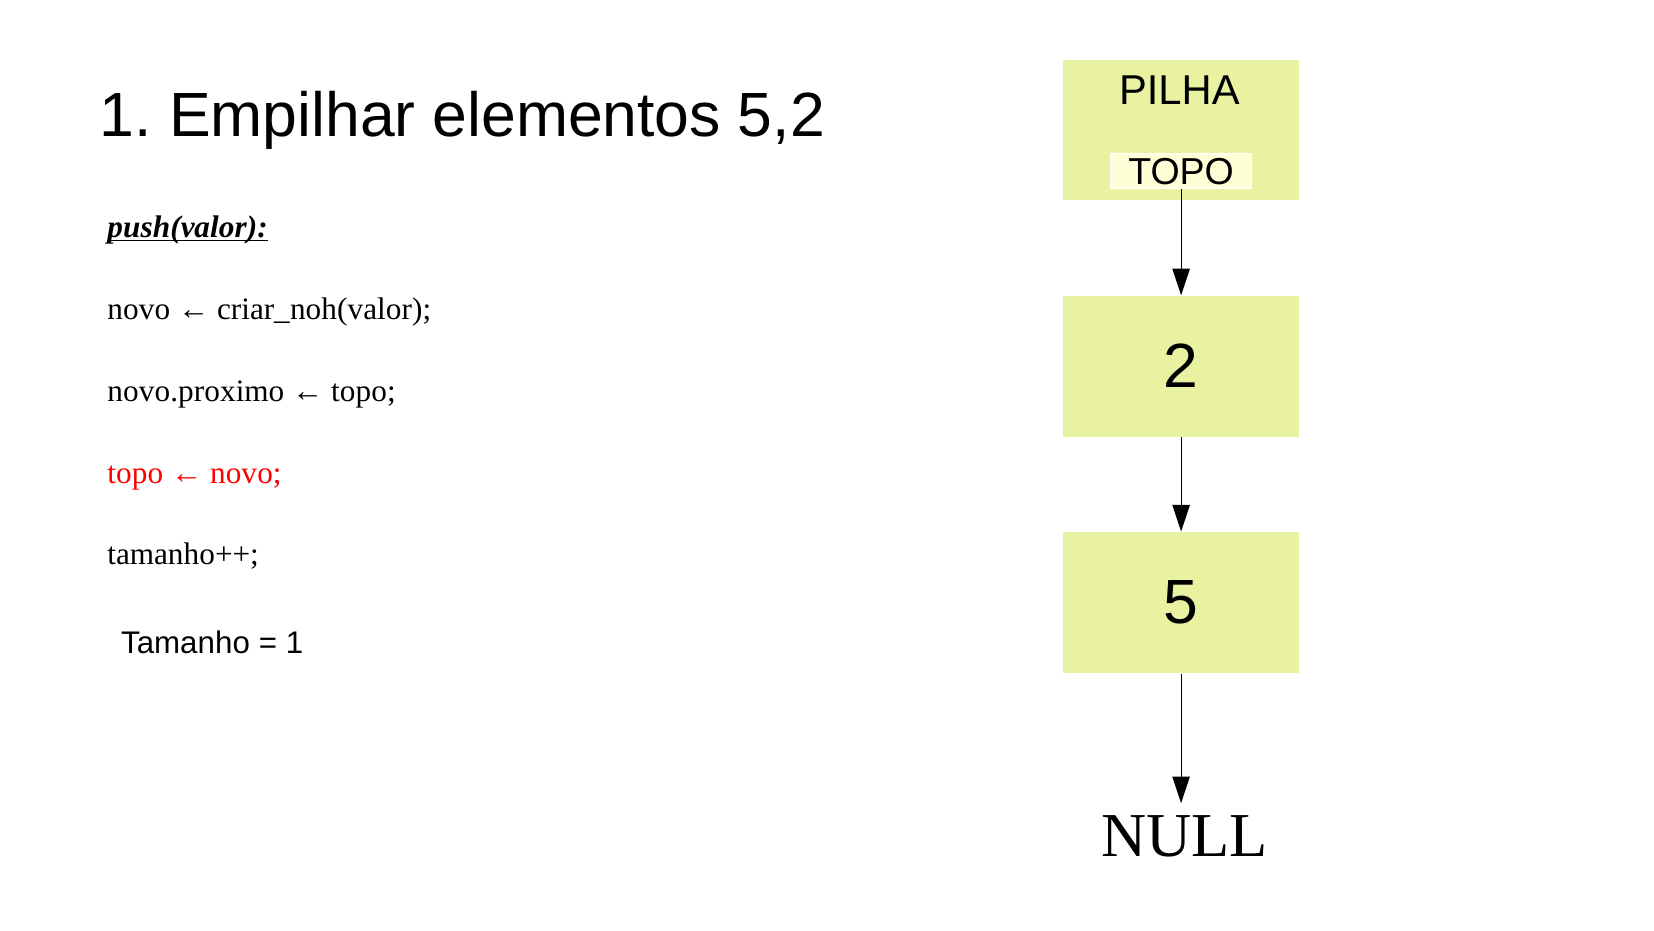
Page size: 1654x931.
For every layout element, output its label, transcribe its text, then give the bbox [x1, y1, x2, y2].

text_box [1062, 59, 1300, 201]
text_box NULL [1086, 793, 1288, 875]
text_box push(valor): novo ← criar_noh(valor); novo.proximo ← topo; topo ← novo; tamanho++; [92, 199, 544, 579]
title 1. Empilhar elementos 5,2 [82, 37, 1571, 193]
text_box 5 [1062, 531, 1300, 674]
text_box TOPO [1110, 153, 1252, 189]
text_box 2 [1062, 295, 1300, 438]
text_box Tamanho = 1 [106, 617, 321, 668]
text_box PILHA [1104, 59, 1258, 121]
